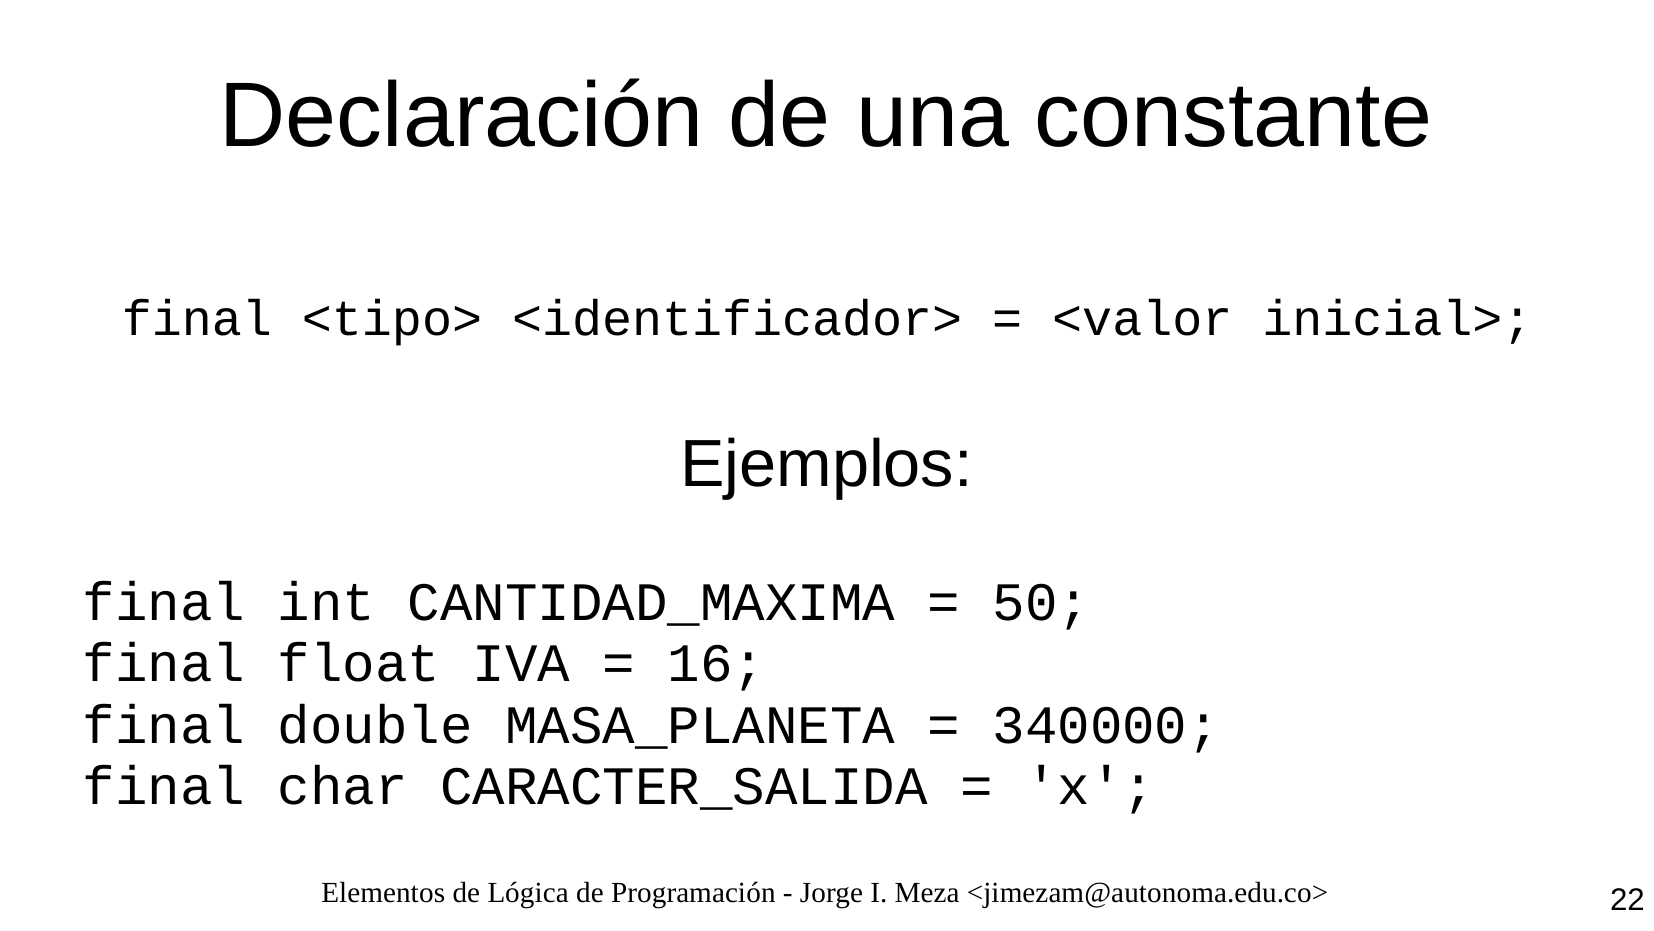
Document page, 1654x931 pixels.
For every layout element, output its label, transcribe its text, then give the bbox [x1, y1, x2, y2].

title Declaración de una constante [82, 37, 1571, 184]
subtitle final <tipo> <identificador> = <valor inicial>; Ejemplos: final int CANTIDAD_MAXIMA = 50; final float IVA = 16; final double MASA_PLANETA = 340000; final char CARACTER_SALIDA = 'x'; [82, 184, 1571, 931]
